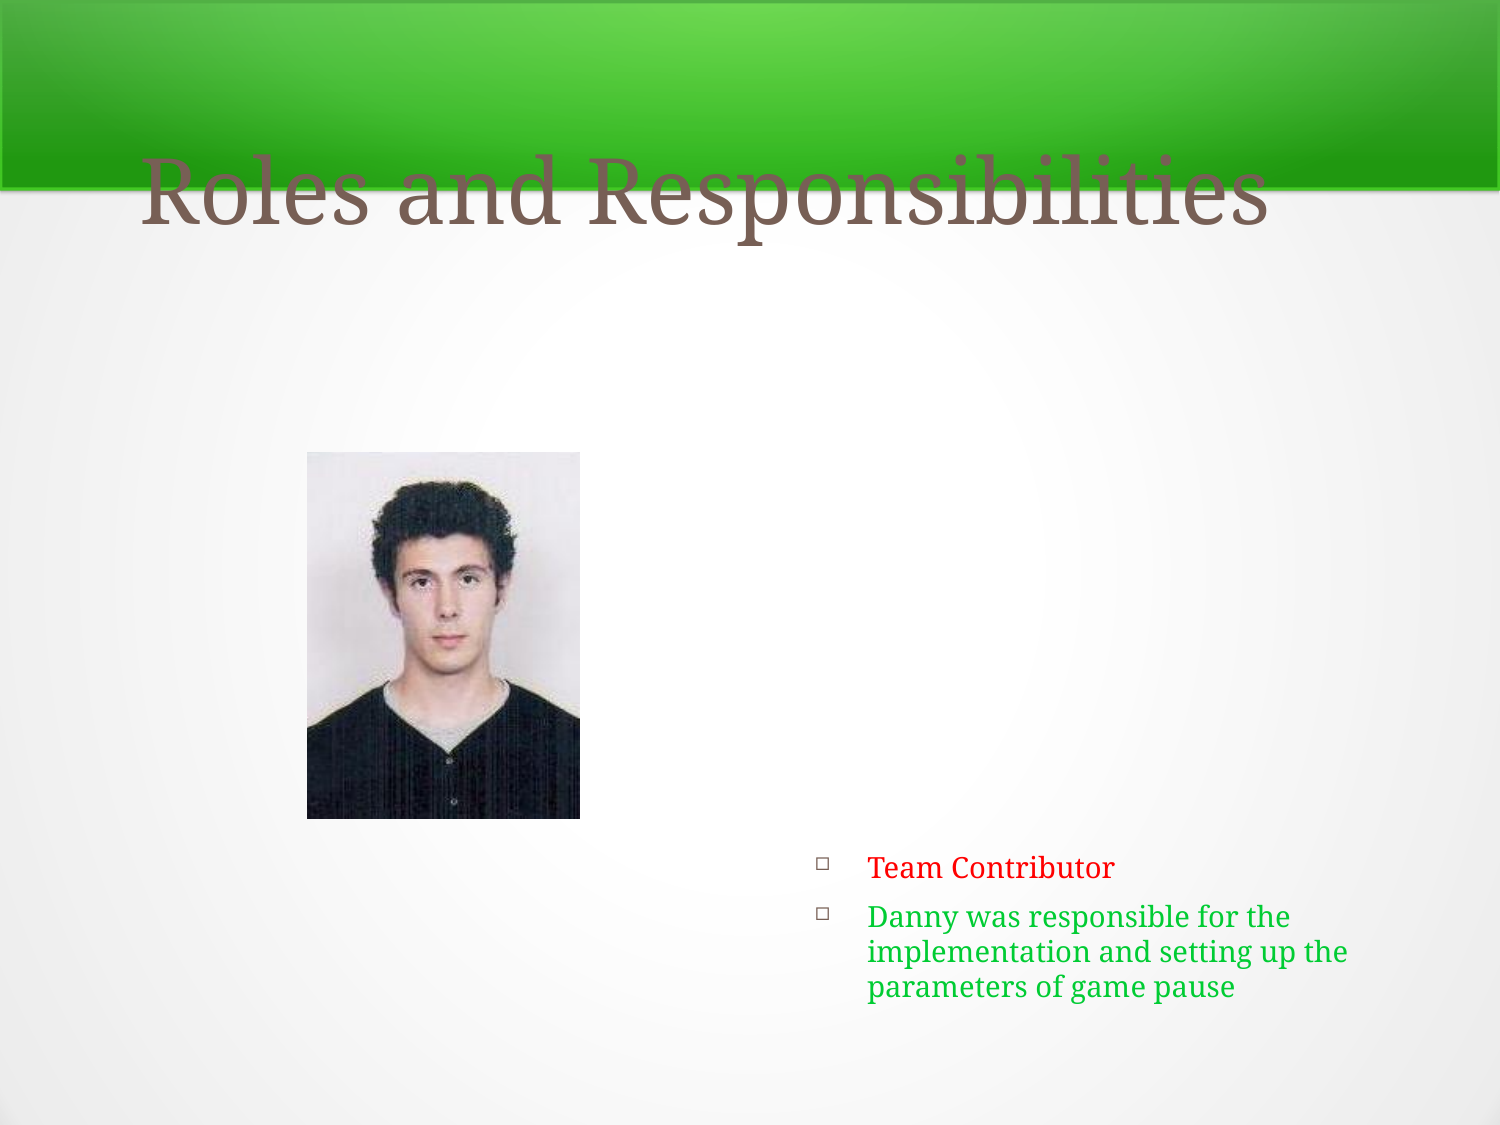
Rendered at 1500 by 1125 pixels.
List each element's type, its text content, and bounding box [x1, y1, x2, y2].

picture [307, 452, 580, 819]
title Roles and Responsibilities [125, 62, 1438, 250]
list Team Contributor Danny was responsible for the implementation and setting up the parameters of game pause [800, 260, 1438, 1011]
